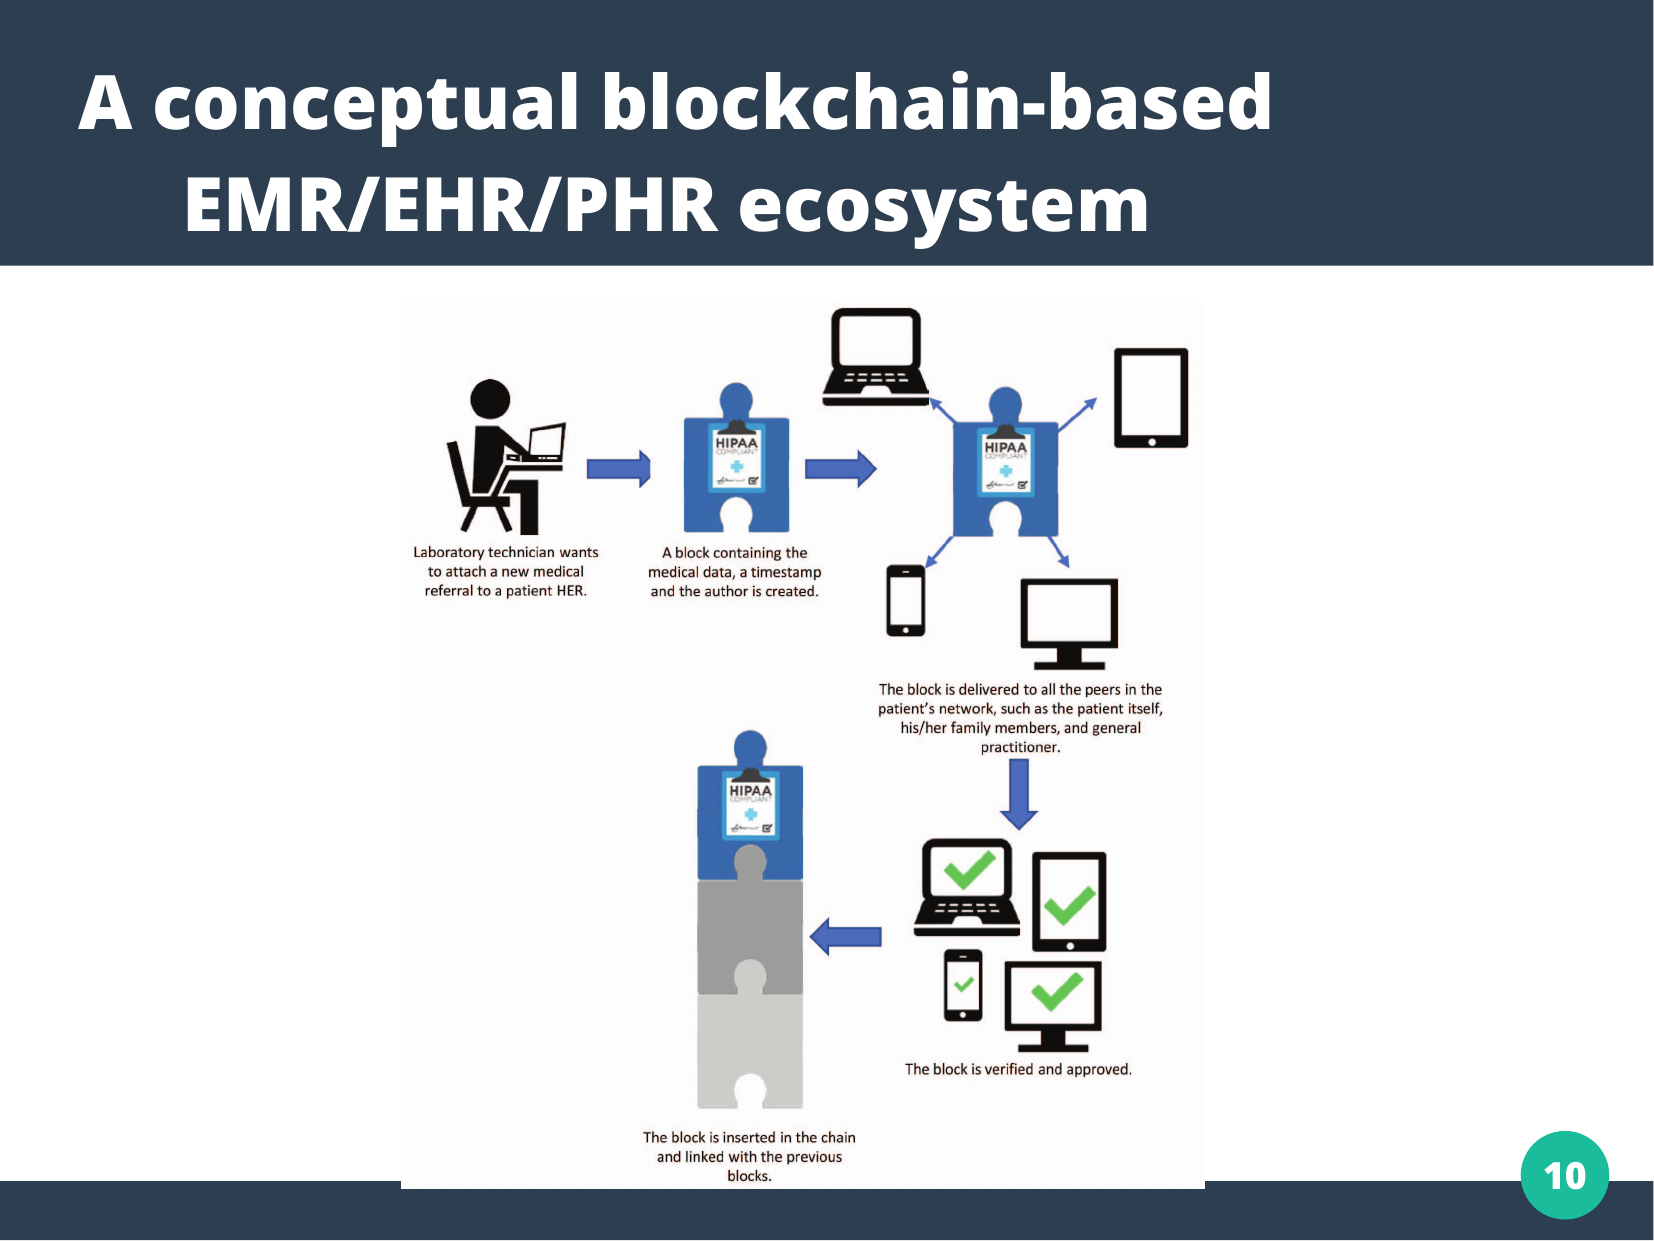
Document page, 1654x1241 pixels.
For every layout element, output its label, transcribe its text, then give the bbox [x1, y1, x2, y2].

picture [401, 303, 1205, 1189]
title A conceptual blockchain-based EMR/EHR/PHR ecosystem [59, 49, 1595, 207]
